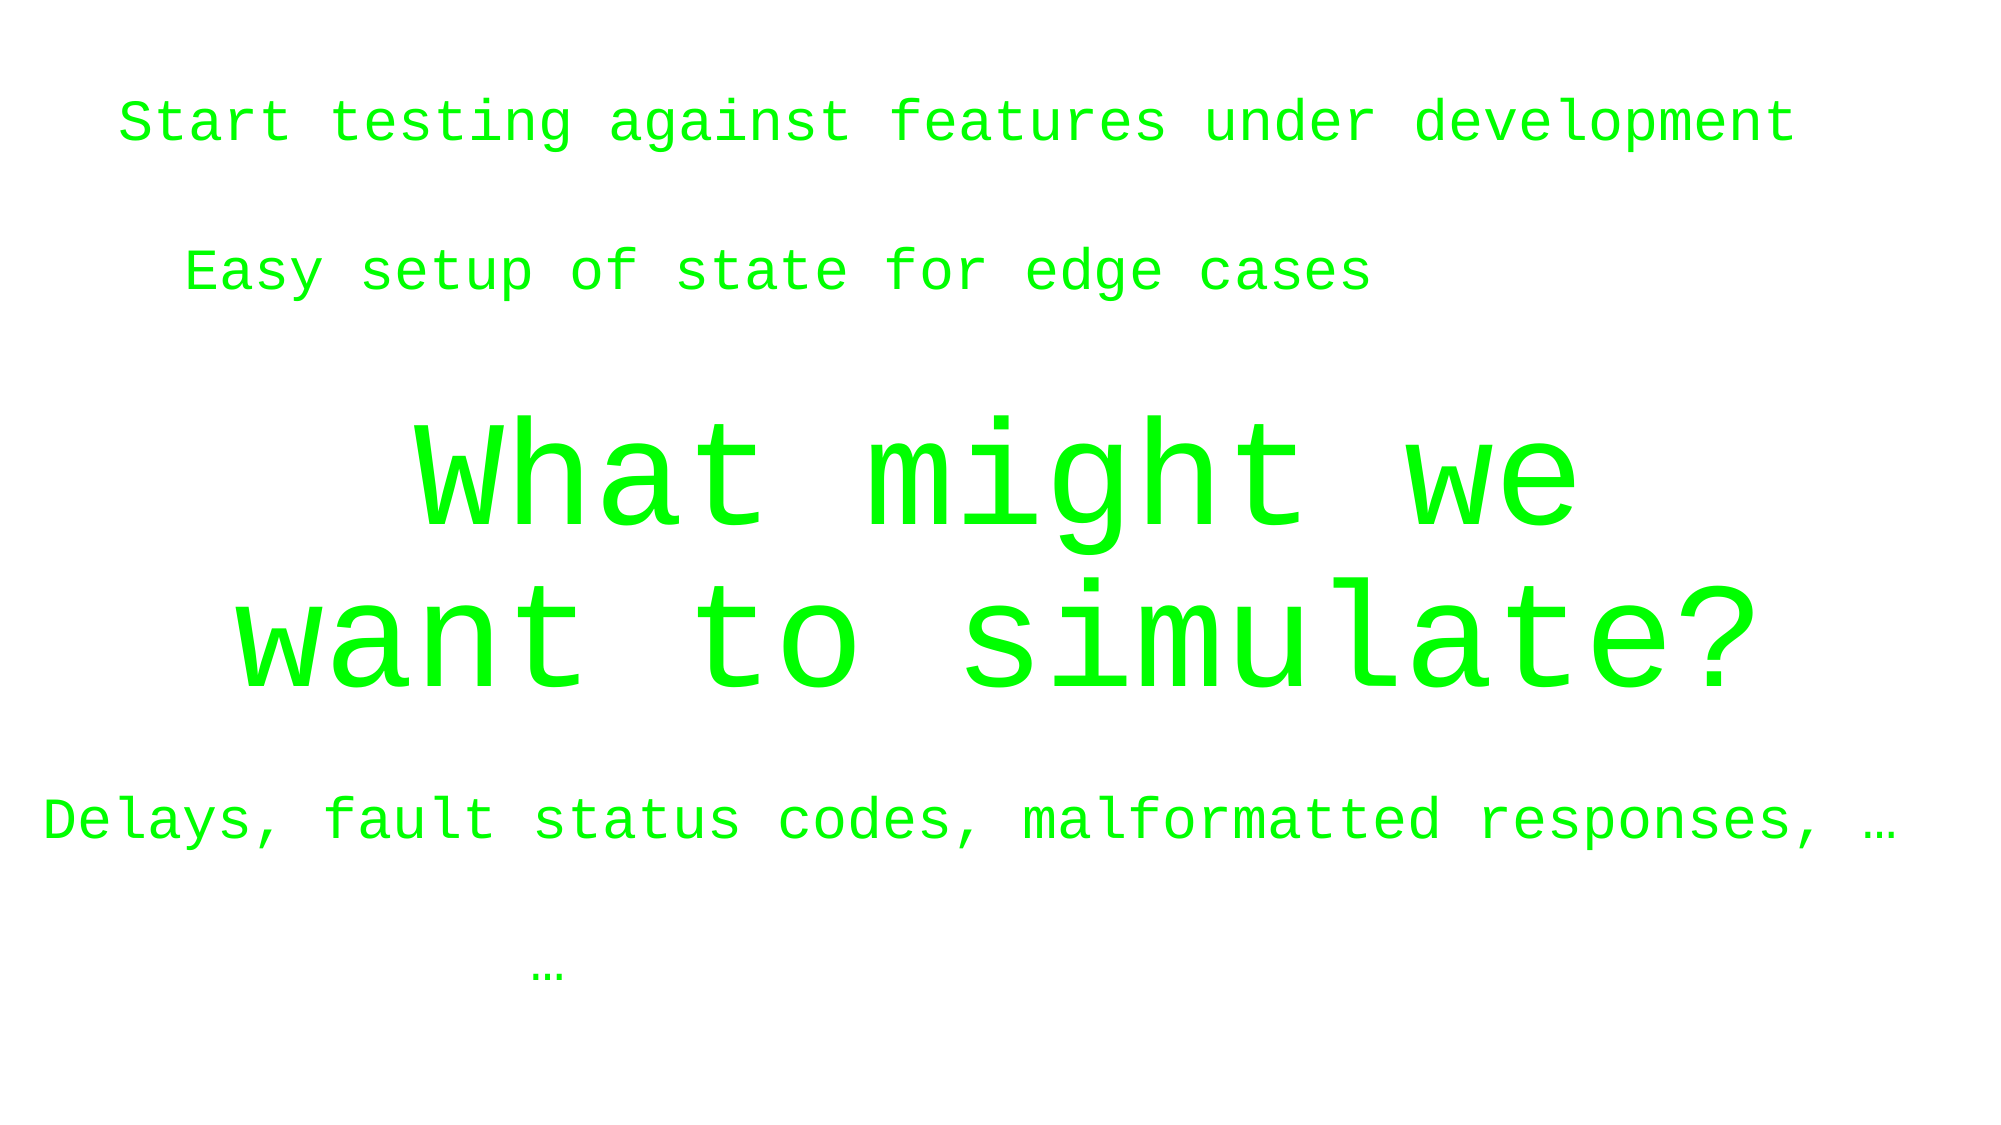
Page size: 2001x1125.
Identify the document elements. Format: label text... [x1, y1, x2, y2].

text_box Delays, fault status codes, malformatted responses, … [26, 772, 1918, 859]
title What might we want to simulate? [0, 59, 2000, 1055]
text_box Start testing against features under development [103, 74, 1846, 161]
text_box Easy setup of state for edge cases [169, 223, 1762, 310]
text_box … [515, 914, 1677, 1001]
